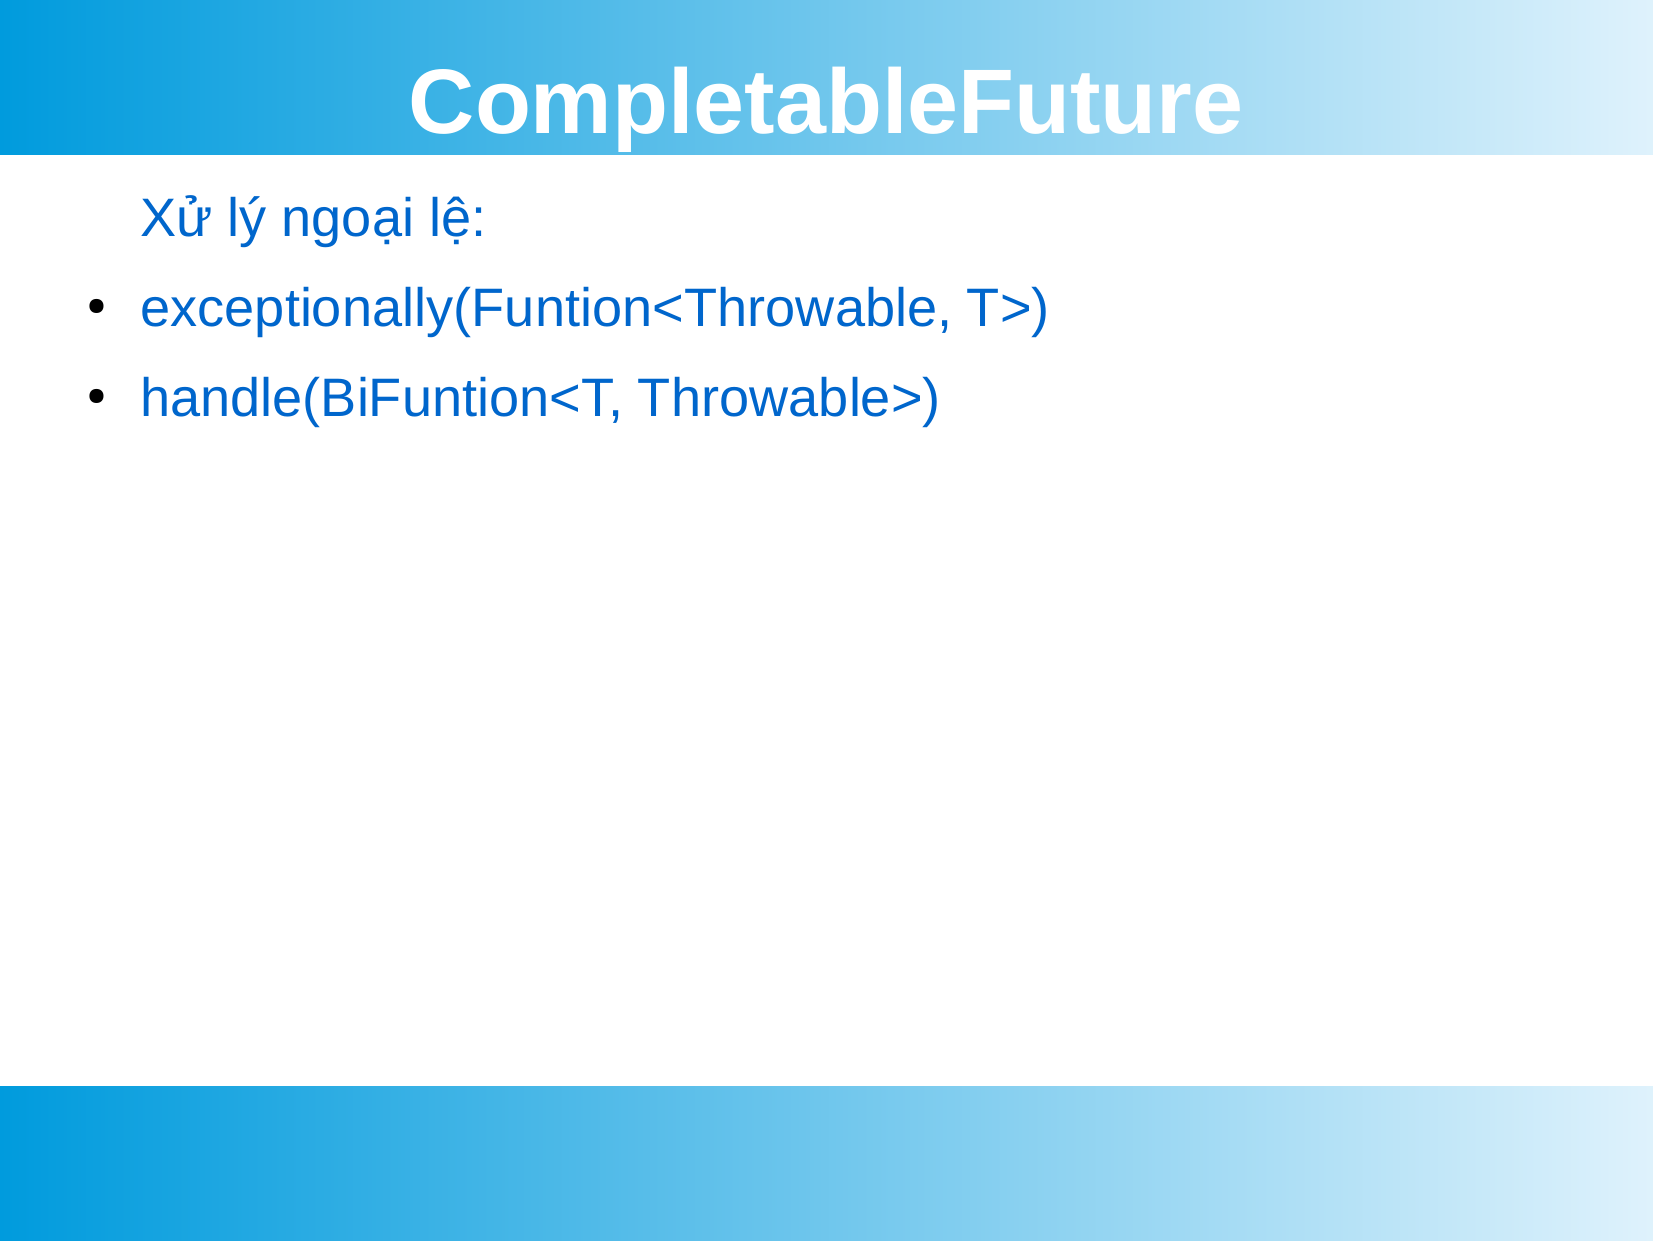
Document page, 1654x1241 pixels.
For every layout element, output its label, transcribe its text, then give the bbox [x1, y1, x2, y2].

title CompletableFuture [82, 49, 1571, 155]
list Xử lý ngoại lệ: exceptionally(Funtion<Throwable, T>) handle(BiFuntion<T, Throwable>) [69, 187, 1558, 1073]
